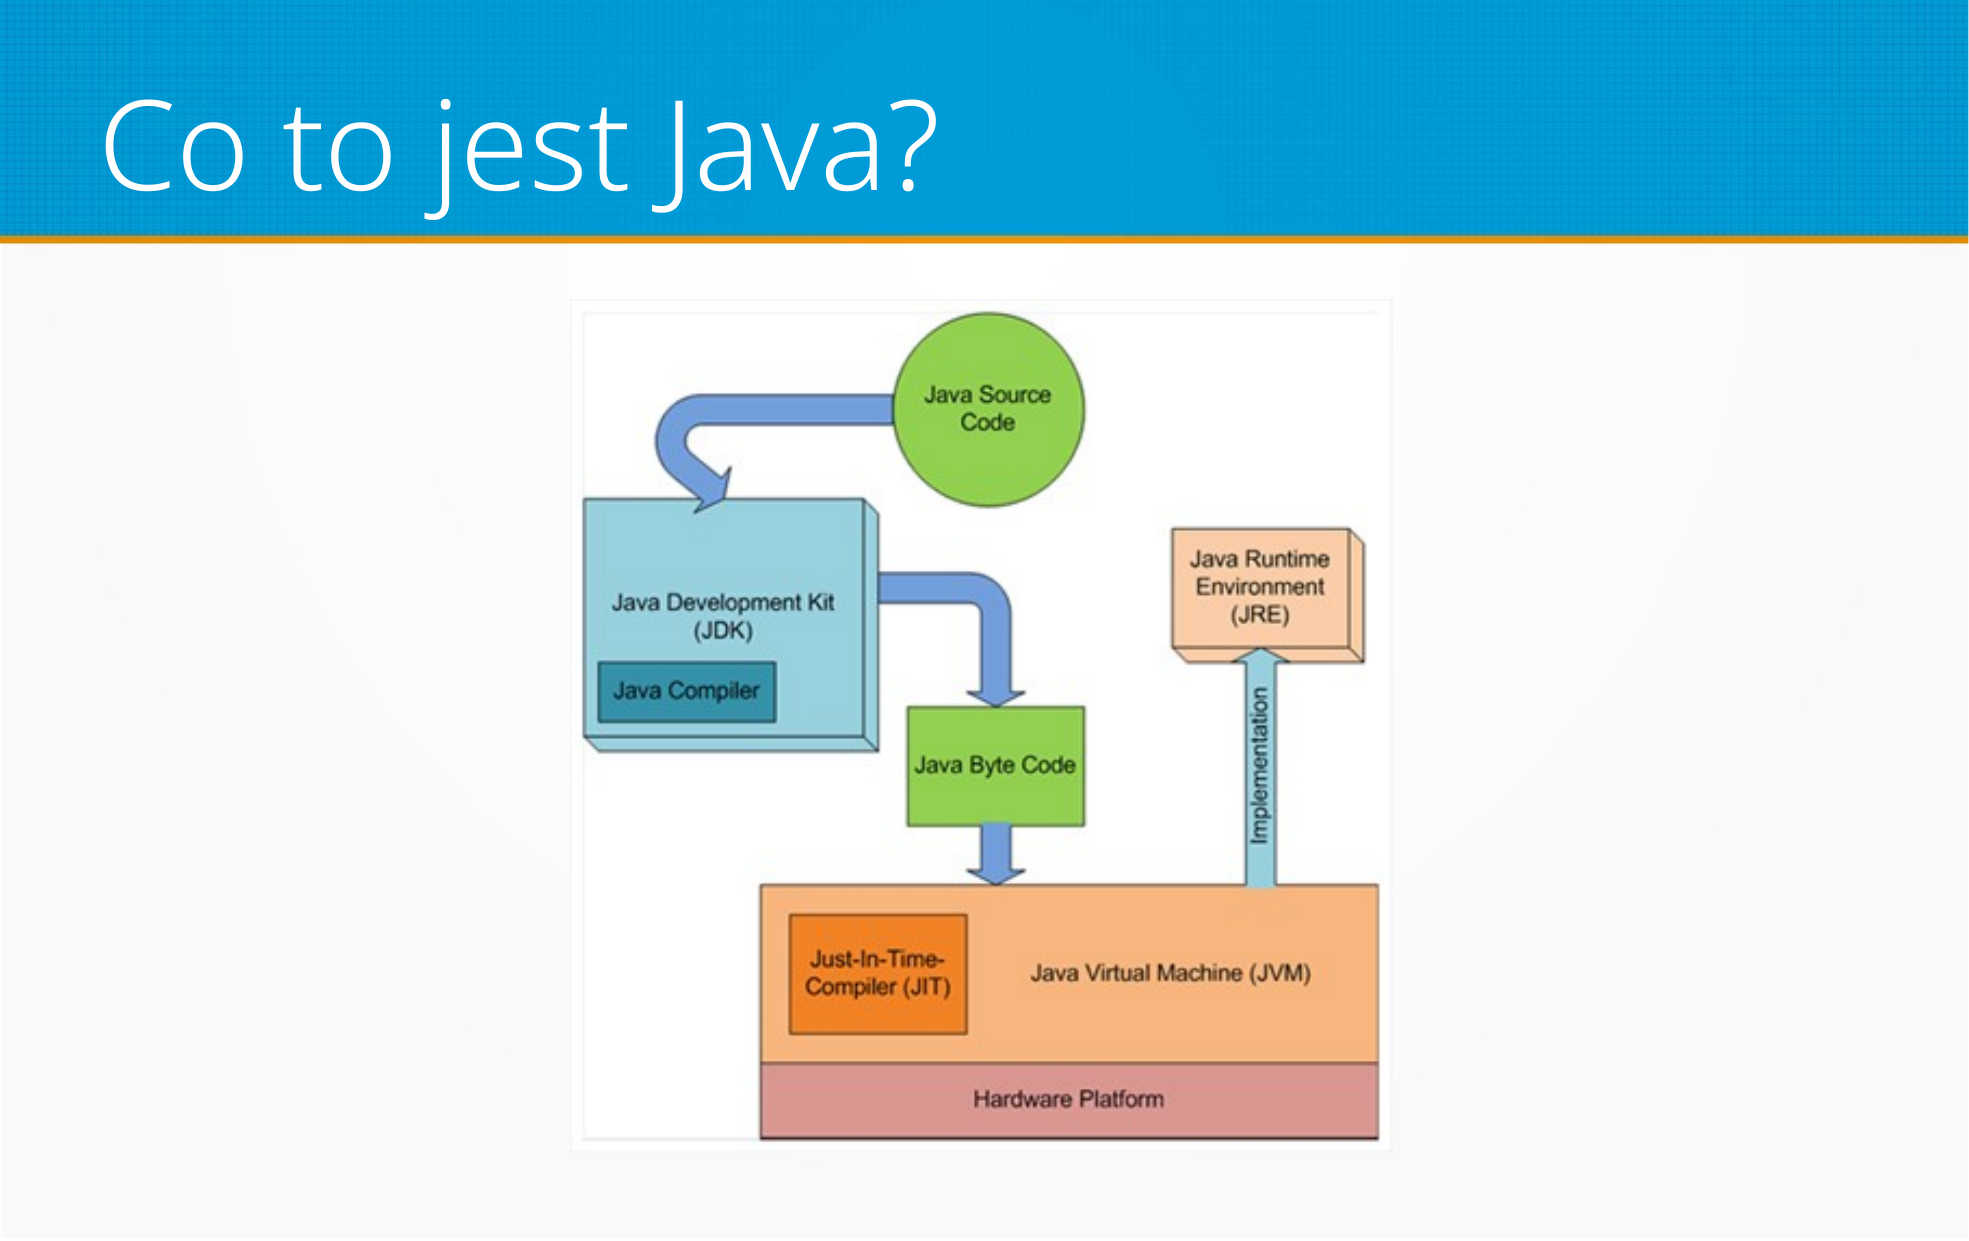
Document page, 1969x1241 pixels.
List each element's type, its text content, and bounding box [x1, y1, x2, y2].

picture [0, 233, 1969, 1241]
title Co to jest Java? [98, 19, 1870, 227]
